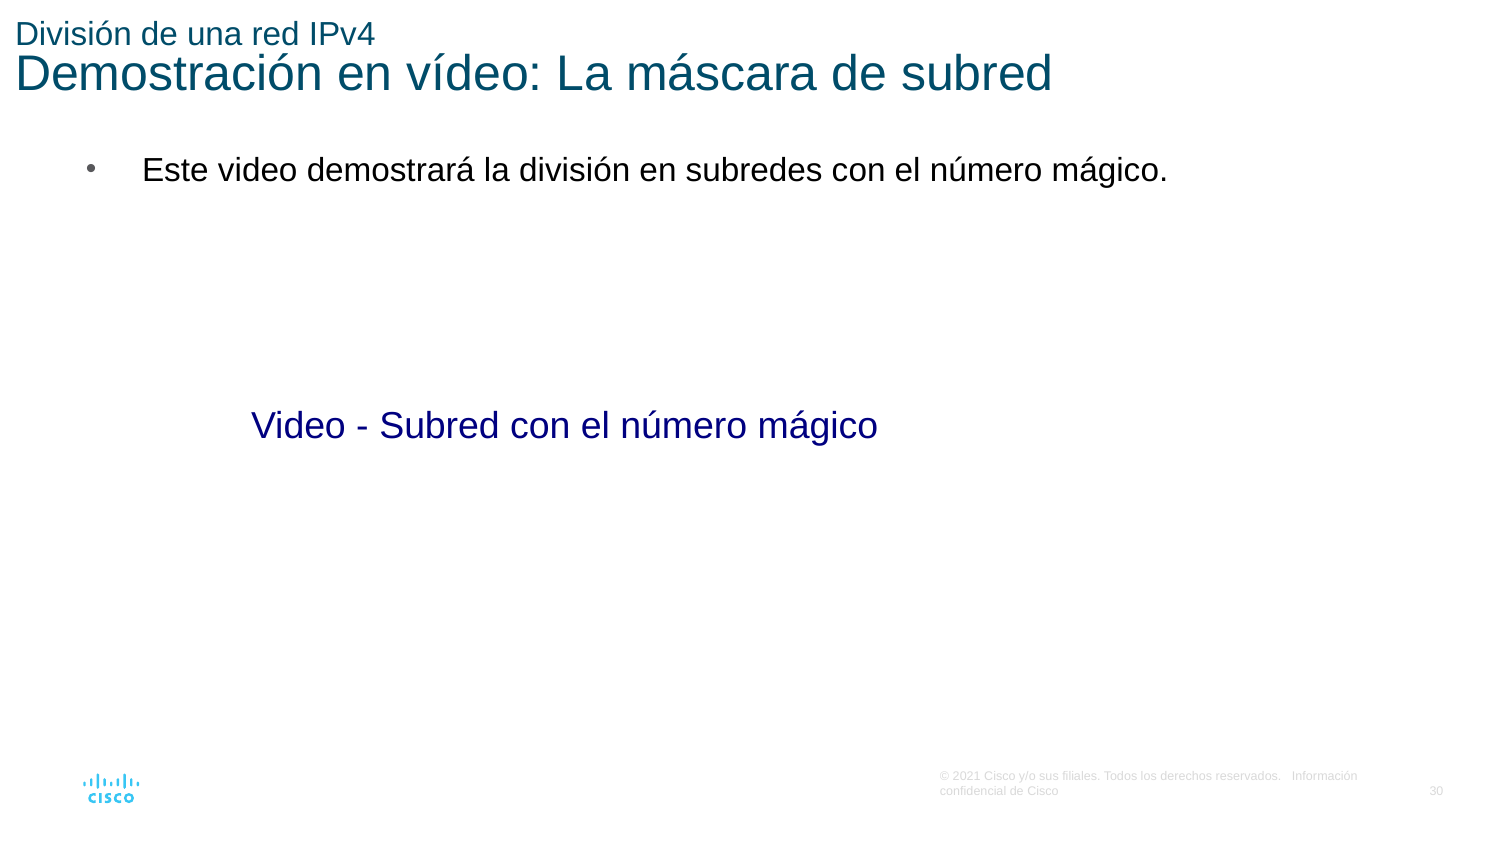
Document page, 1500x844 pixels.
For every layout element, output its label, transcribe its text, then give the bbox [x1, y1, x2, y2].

title División de una red IPv4 Demostración en vídeo: La máscara de subred [0, 0, 1369, 121]
list Este video demostrará la división en subredes con el número mágico. [70, 140, 1430, 296]
text_box Video - Subred con el número mágico [236, 397, 1123, 473]
